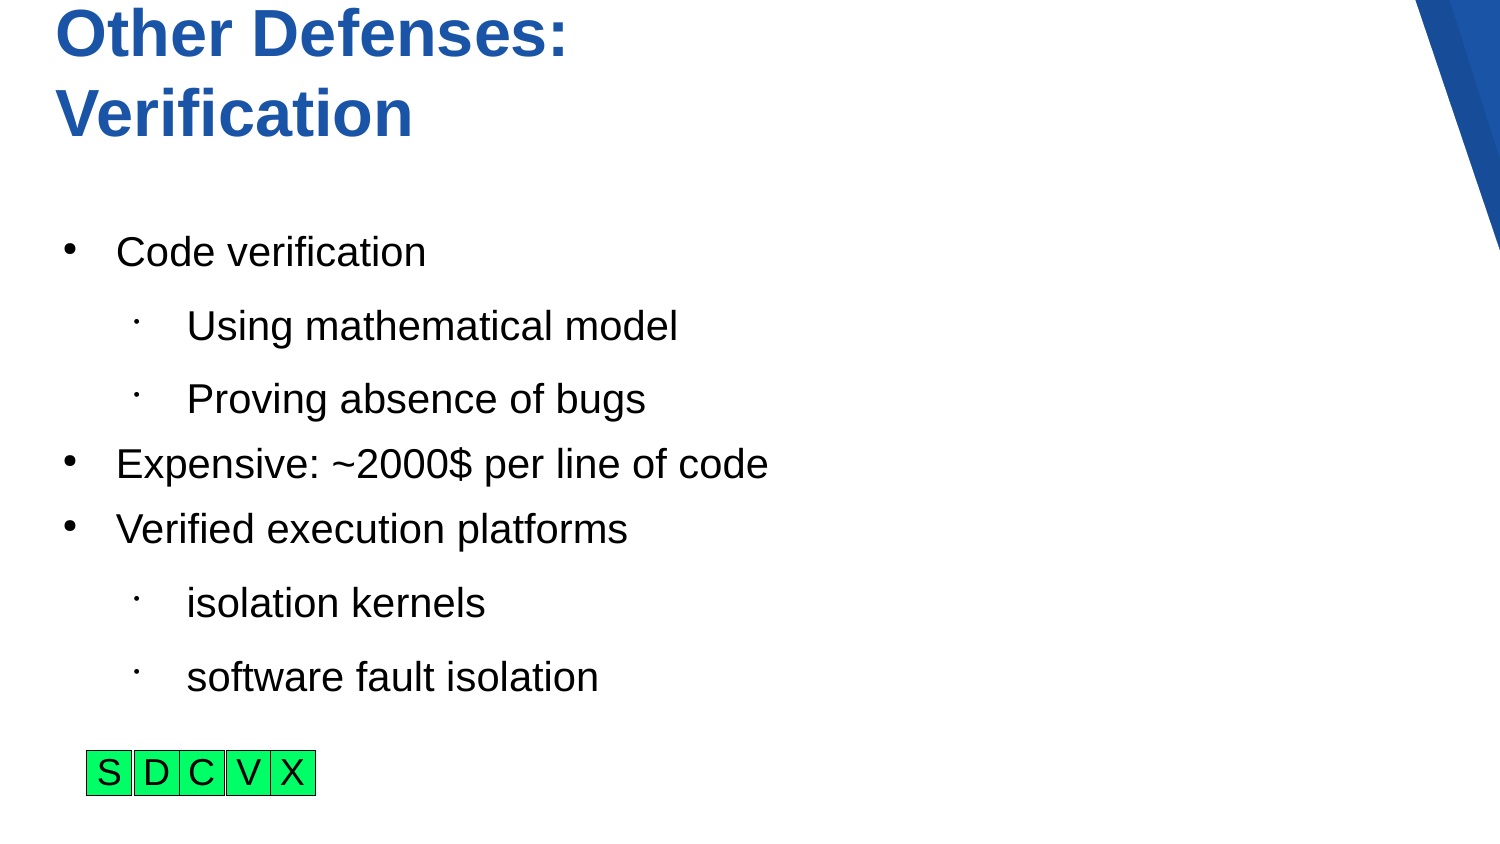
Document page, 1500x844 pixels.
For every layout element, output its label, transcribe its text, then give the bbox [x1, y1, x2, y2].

text_box D [134, 750, 179, 796]
text_box C [179, 750, 225, 796]
list Code verification Using mathematical model Proving absence of bugs Expensive: ~2000$ per line of code Verified execution platforms isolation kernels software fault isolation [30, 210, 1486, 648]
text_box X [270, 750, 316, 796]
text_box V [226, 750, 270, 796]
text_box S [86, 750, 132, 796]
title Other Defenses: Verification [40, 97, 1366, 166]
